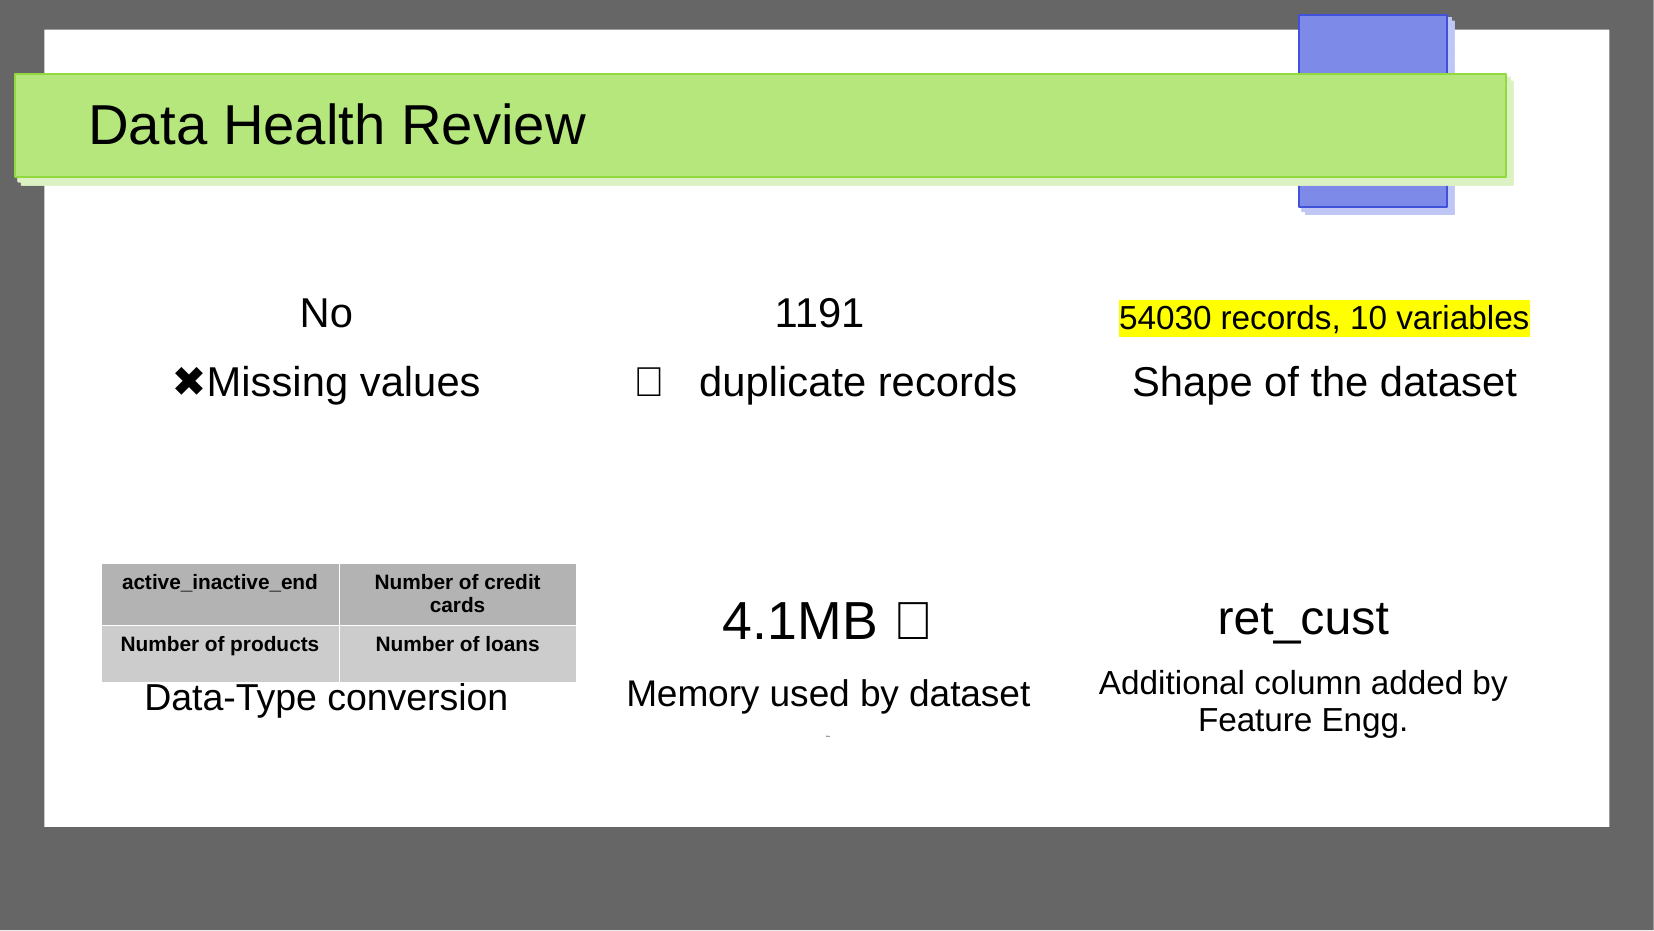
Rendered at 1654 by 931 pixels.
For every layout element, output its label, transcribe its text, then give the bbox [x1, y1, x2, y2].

list 4.1MB ➕ Memory used by dataset Mem [590, 590, 1065, 739]
table_header Number of credit cards [340, 564, 576, 625]
list Data-Type conversion [88, 536, 564, 818]
list No ✖Missing values [88, 221, 564, 504]
table_header active_inactive_end [102, 564, 339, 625]
list 54030 records, 10 variables Shape of the dataset [1086, 249, 1563, 532]
table_cell Number of products [102, 626, 339, 682]
list ret_cust Additional column added by Feature Engg. [1065, 590, 1542, 739]
table_cell Number of loans [340, 626, 576, 682]
title Data Health Review [88, 73, 1506, 178]
list 1191 🎎 duplicate records [587, 221, 1064, 504]
